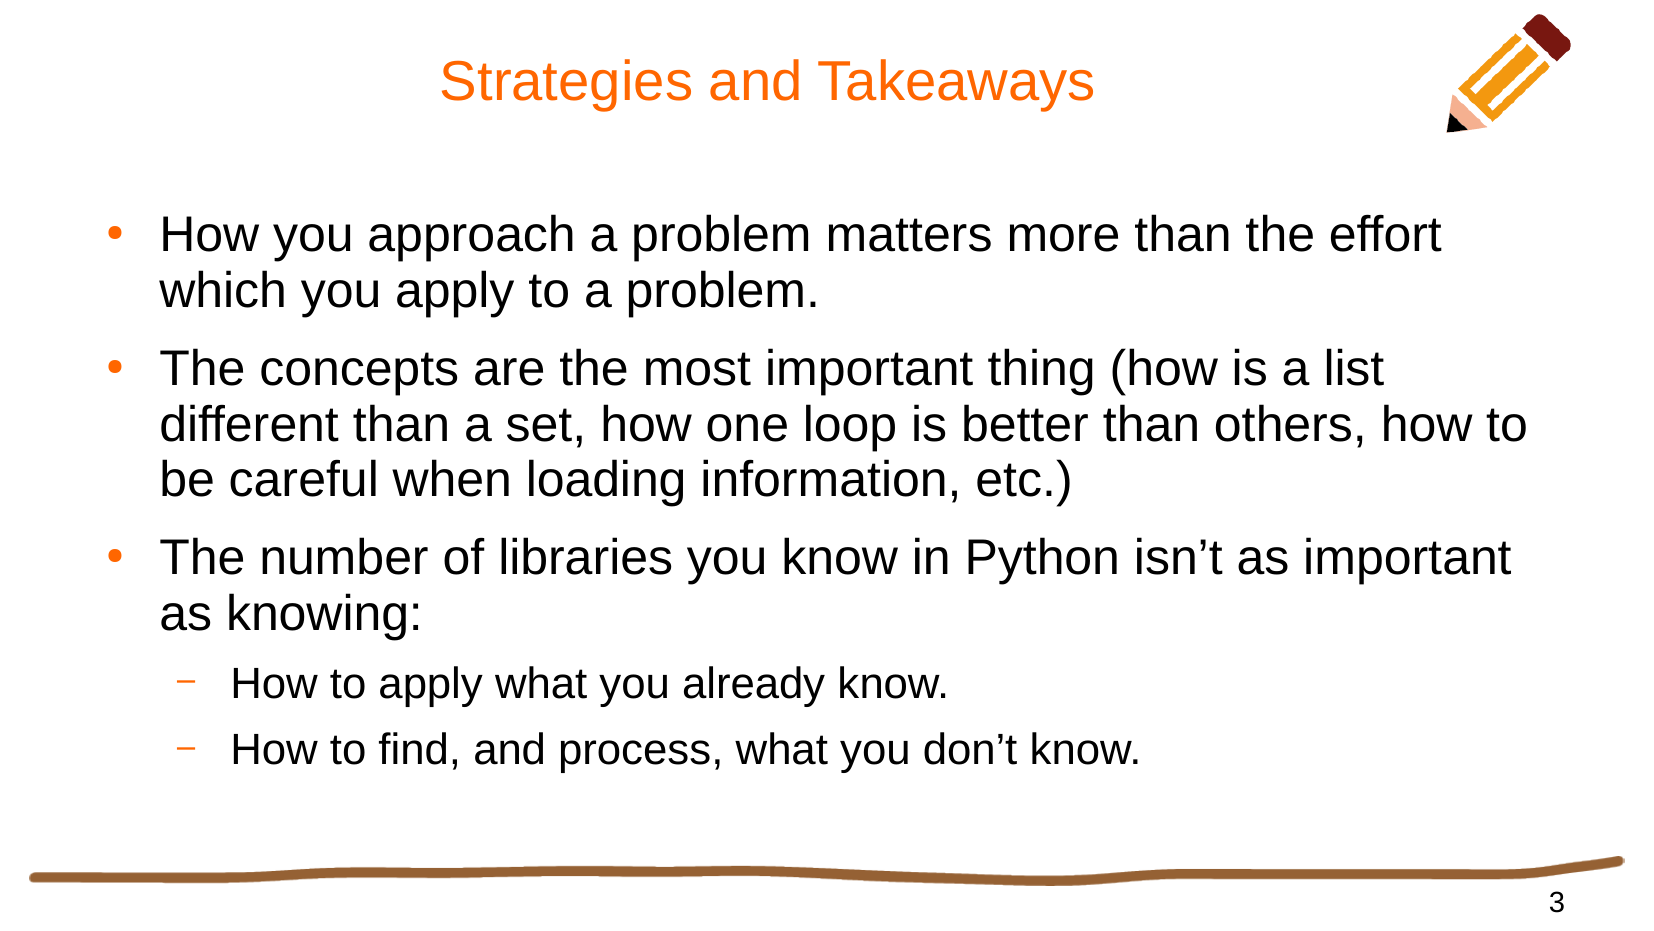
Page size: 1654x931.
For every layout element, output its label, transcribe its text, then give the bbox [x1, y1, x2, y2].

picture [29, 856, 1625, 886]
picture [1446, 14, 1571, 133]
list How you approach a problem matters more than the effort which you apply to a problem. The concepts are the most important thing (how is a list different than a set, how one loop is better than others, how to be careful when loading information, etc.) The number of libraries you know in Python isn’t as important as knowing: How to apply what you already know. How to find, and process, what you don’t know. [88, 206, 1565, 857]
title Strategies and Takeaways [88, 29, 1447, 133]
